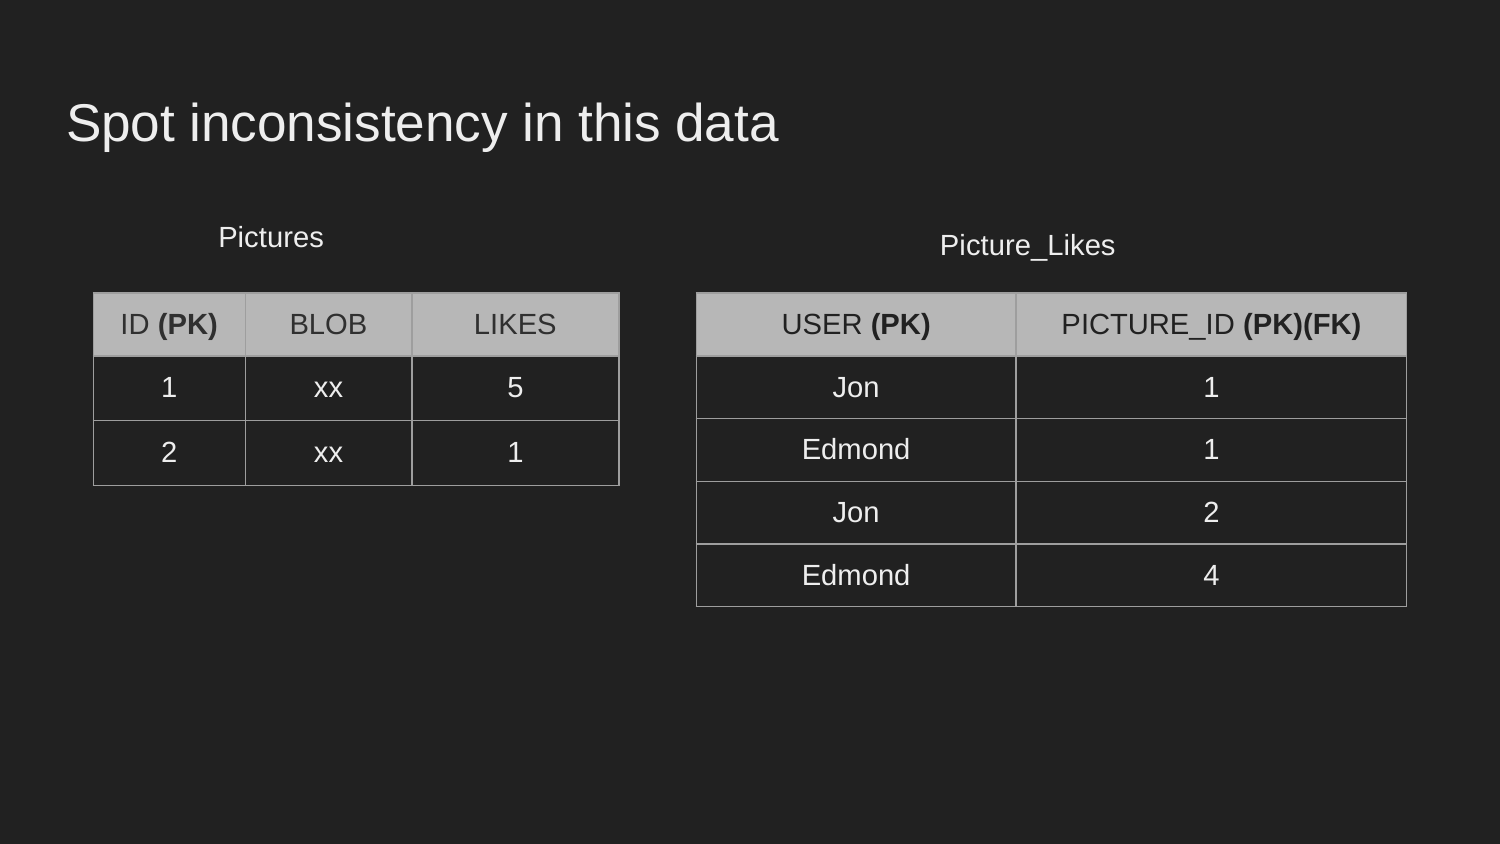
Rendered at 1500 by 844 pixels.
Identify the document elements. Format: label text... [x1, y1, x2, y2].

text_box Pictures [203, 203, 513, 242]
title Spot inconsistency in this data [51, 72, 1449, 167]
table_header PICTURE_ID (PK)(FK) [1017, 294, 1406, 355]
table_cell 2 [1017, 482, 1406, 543]
table_cell xx [246, 357, 411, 420]
table_cell 1 [1017, 357, 1406, 418]
table_cell 1 [1017, 419, 1406, 481]
table_cell Jon [697, 482, 1015, 543]
table_header LIKES [413, 294, 618, 355]
table_cell Jon [697, 357, 1015, 418]
table_cell 4 [1017, 545, 1406, 606]
table_cell 5 [413, 357, 618, 420]
table_cell 2 [94, 421, 245, 485]
table_cell xx [246, 421, 411, 485]
table_cell 1 [94, 357, 245, 420]
table_cell Edmond [697, 545, 1015, 606]
table_cell Edmond [697, 419, 1015, 481]
table_header ID (PK) [94, 294, 245, 355]
text_box Picture_Likes [924, 211, 1235, 267]
table_cell 1 [413, 421, 618, 485]
table_header USER (PK) [697, 294, 1015, 355]
table_header BLOB [246, 294, 411, 355]
